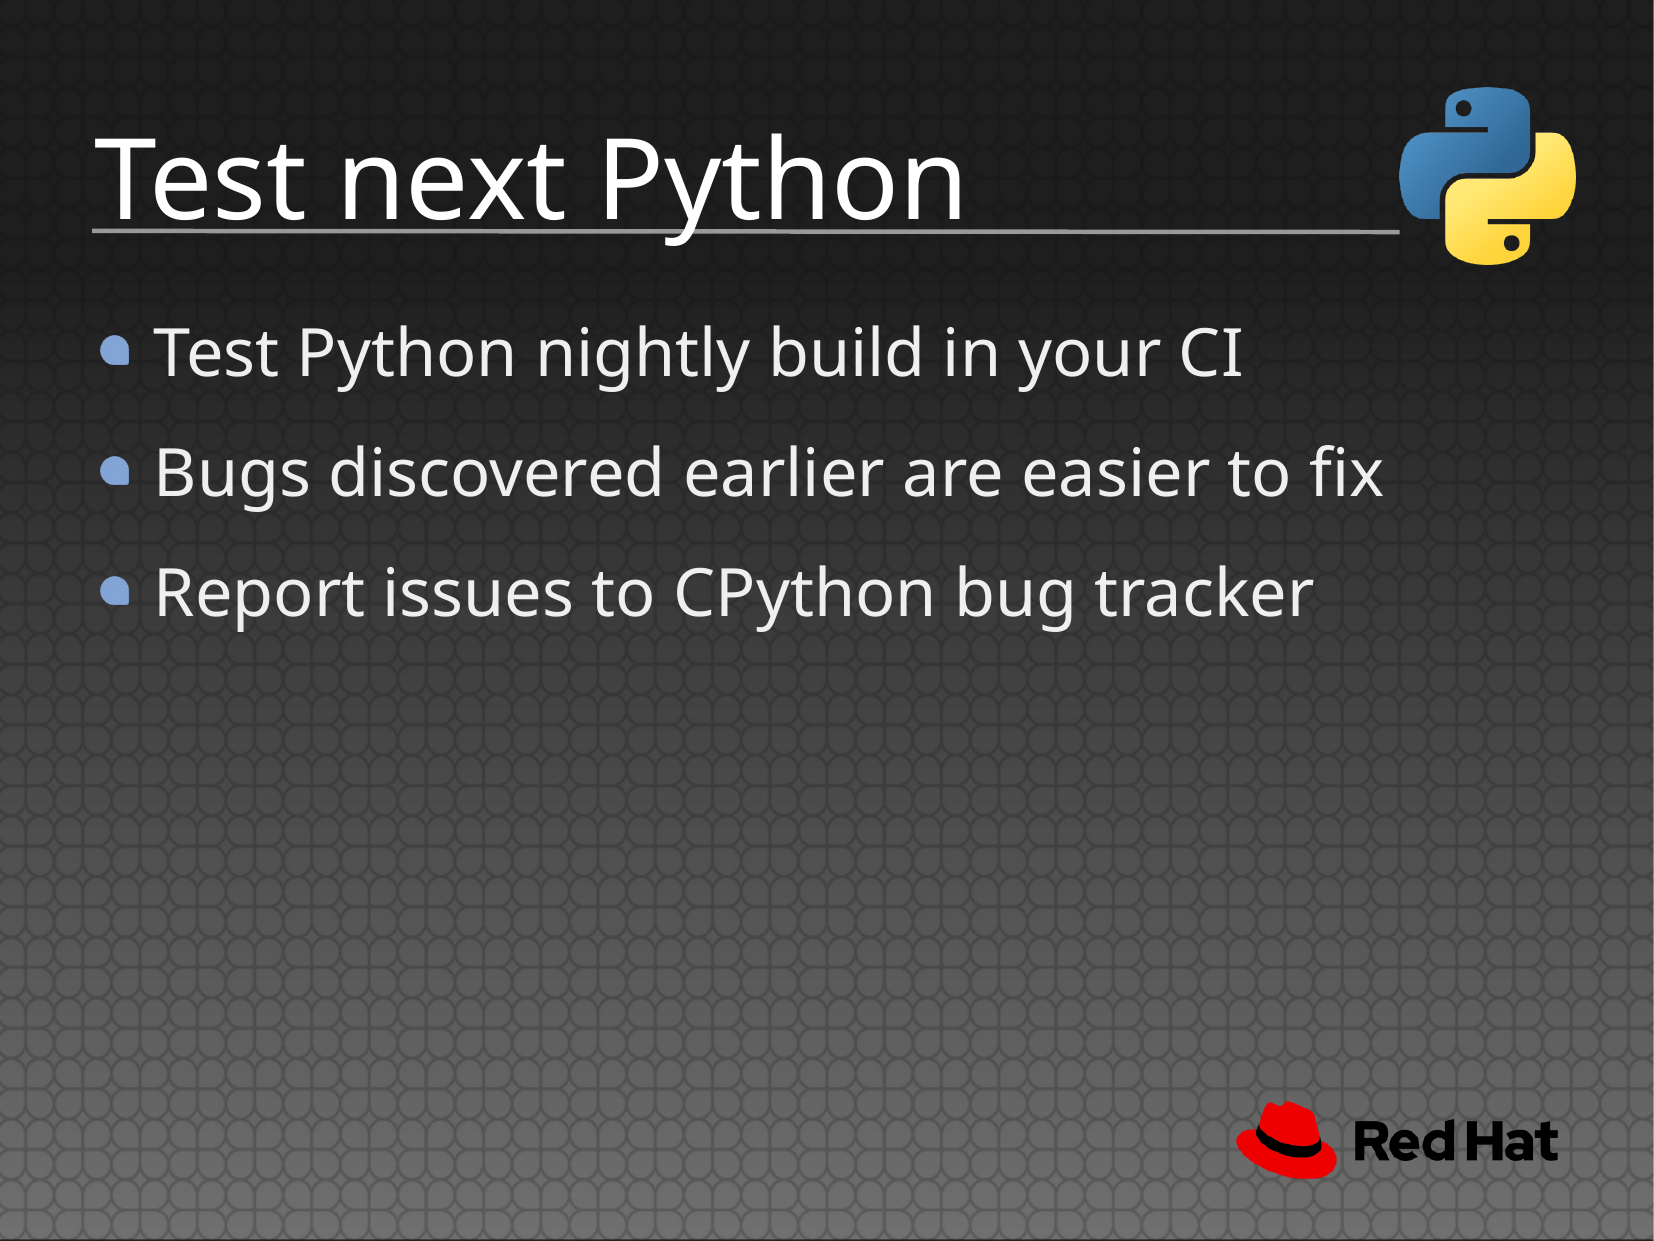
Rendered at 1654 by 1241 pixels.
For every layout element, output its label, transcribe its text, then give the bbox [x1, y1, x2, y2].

picture [0, 0, 1654, 1241]
title Test next Python [94, 100, 1426, 251]
list Test Python nightly build in your CI Bugs discovered earlier are easier to fix Report issues to CPython bug tracker [82, 304, 1571, 1045]
